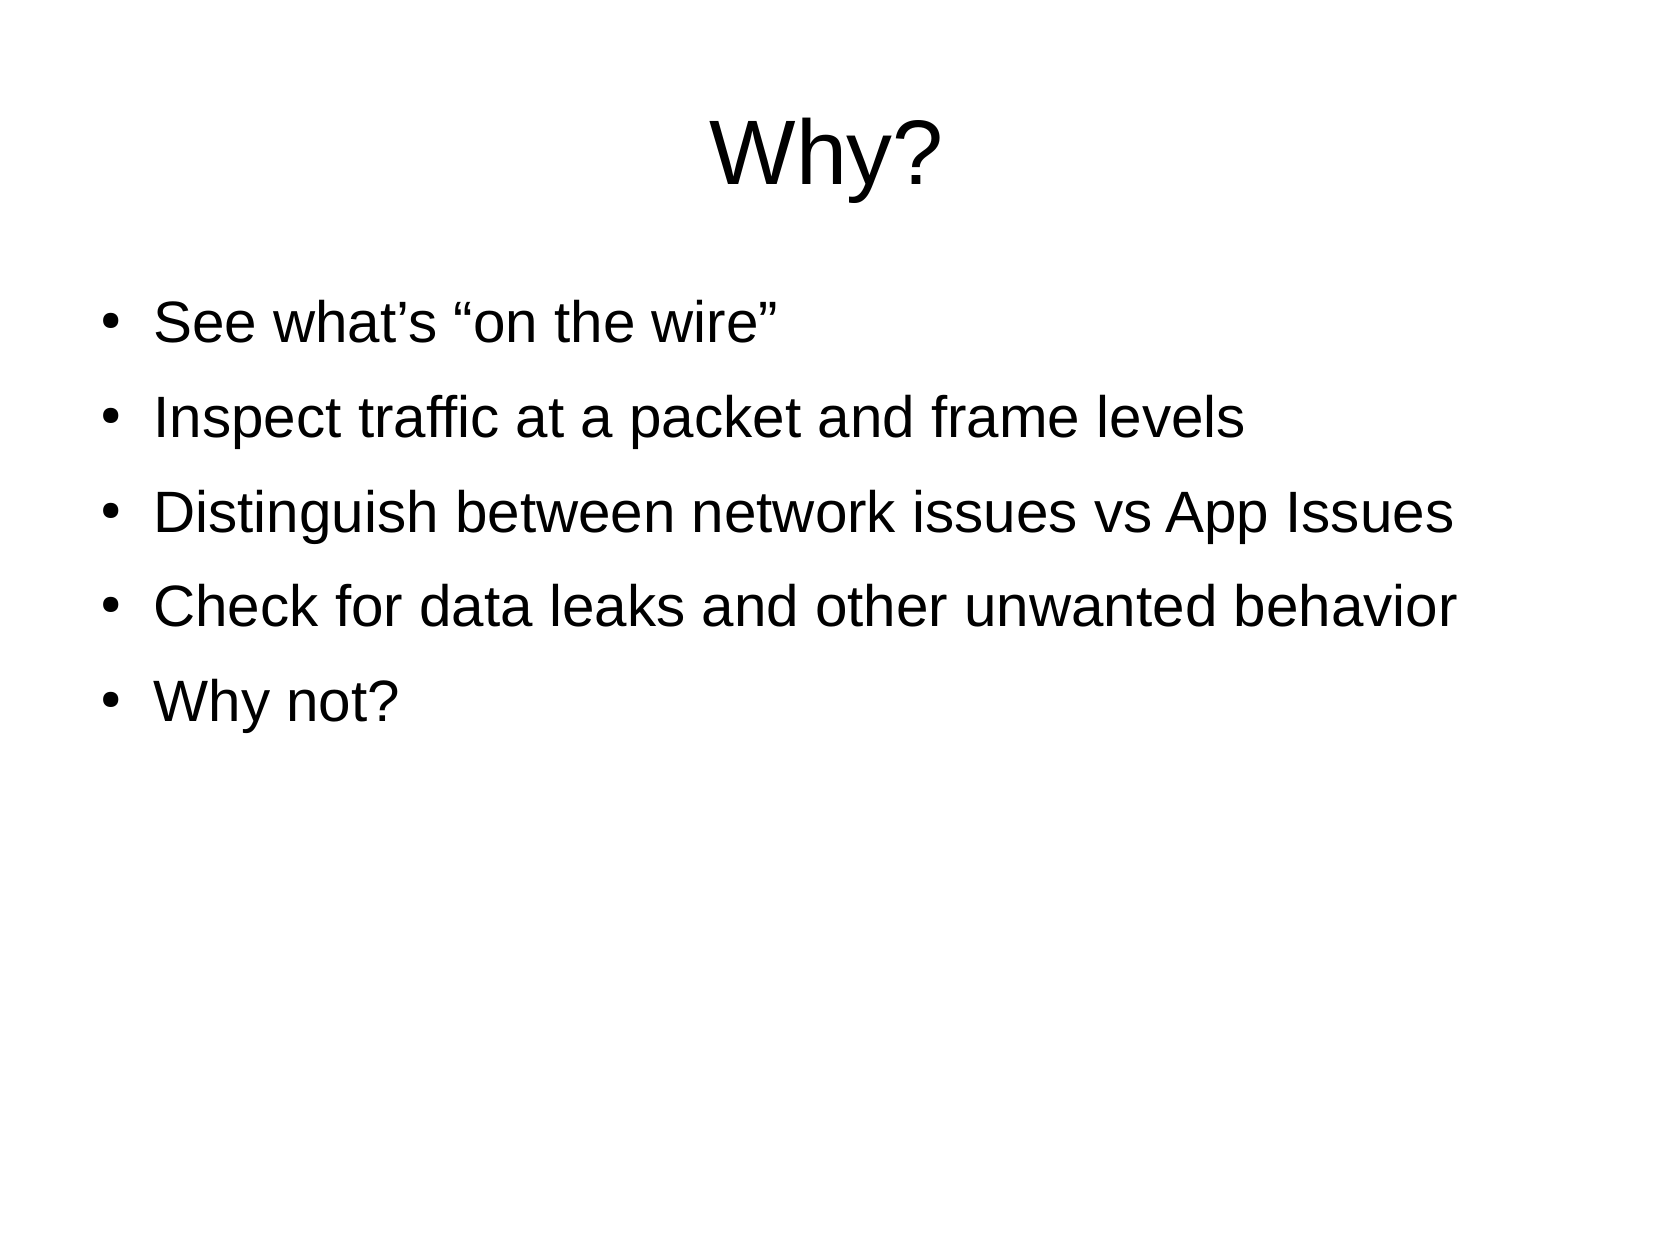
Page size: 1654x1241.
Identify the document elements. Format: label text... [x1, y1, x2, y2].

list See what’s “on the wire” Inspect traffic at a packet and frame levels Distinguish between network issues vs App Issues Check for data leaks and other unwanted behavior Why not? [82, 290, 1571, 1010]
title Why? [82, 49, 1571, 257]
